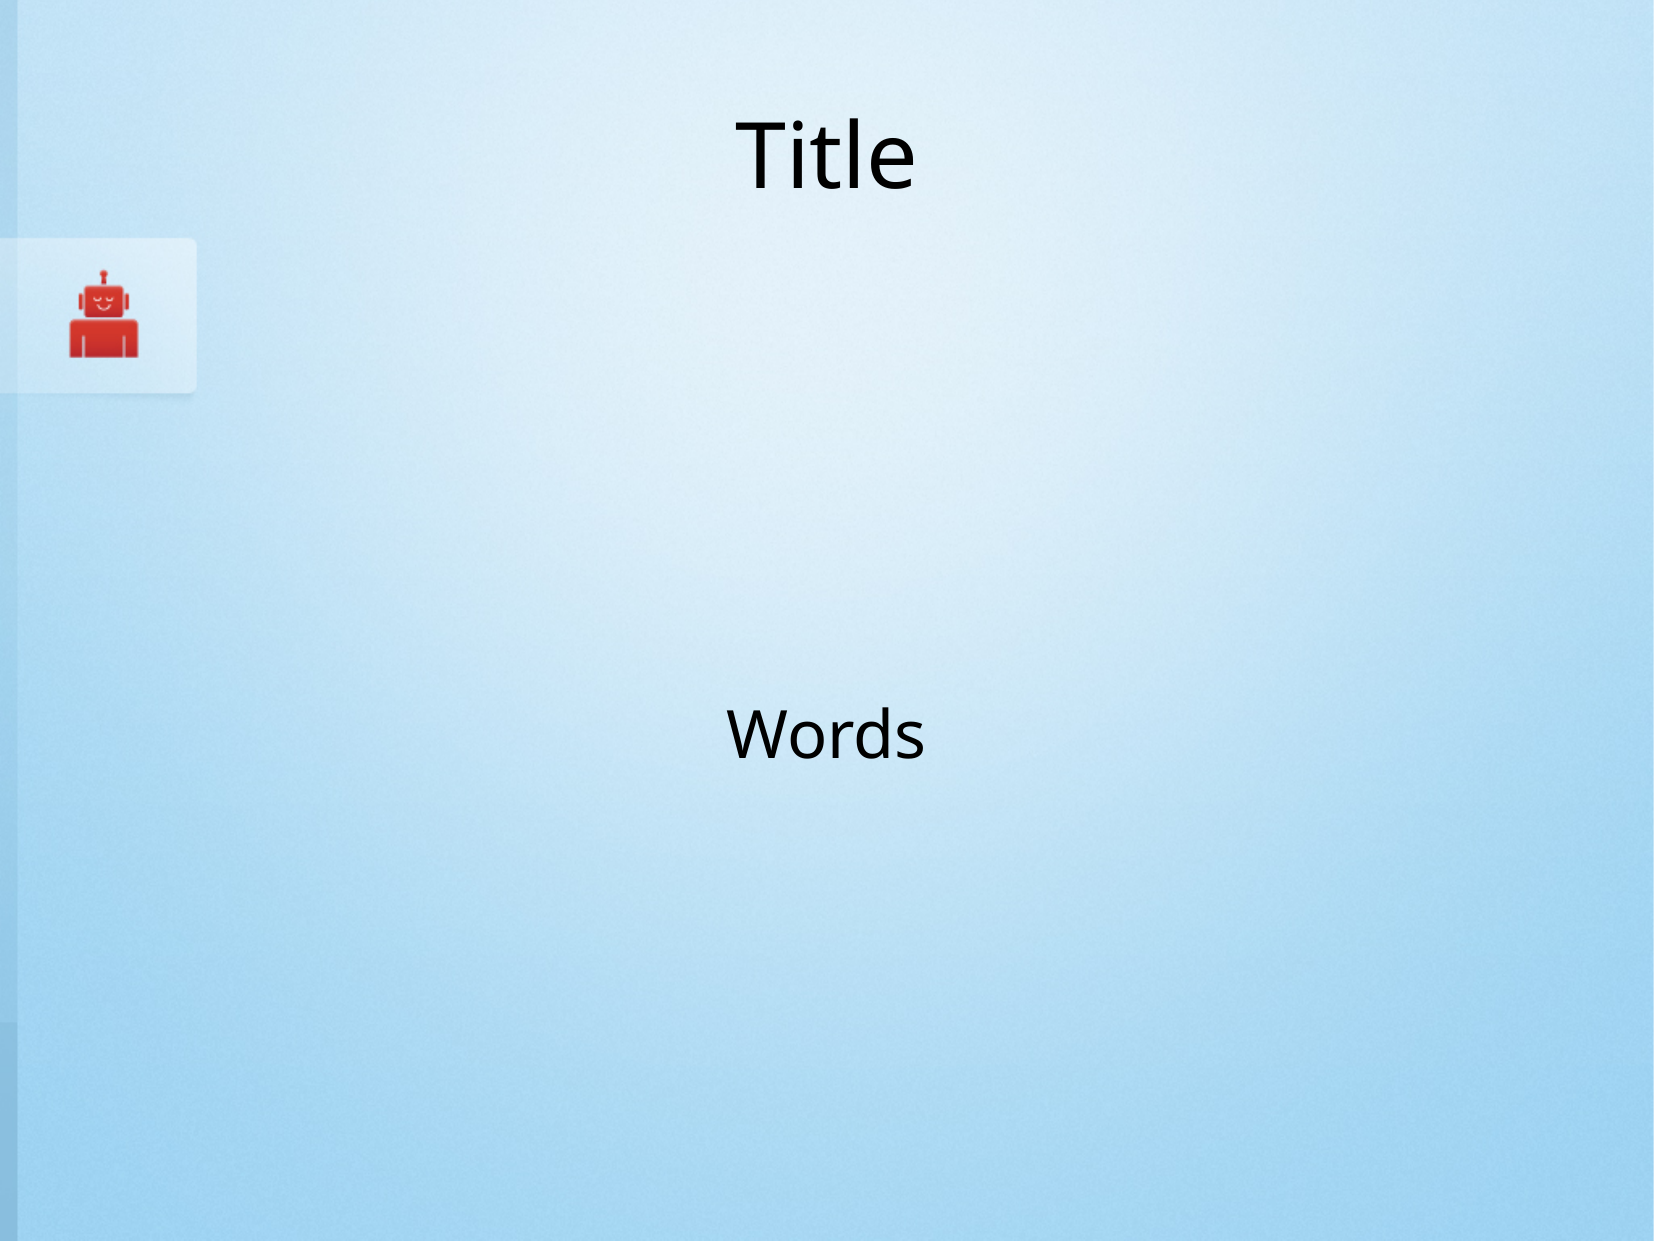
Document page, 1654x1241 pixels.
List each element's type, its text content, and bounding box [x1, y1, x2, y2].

subtitle Words [163, 400, 1491, 1066]
title Title [82, 49, 1571, 257]
picture [0, 0, 1654, 1241]
